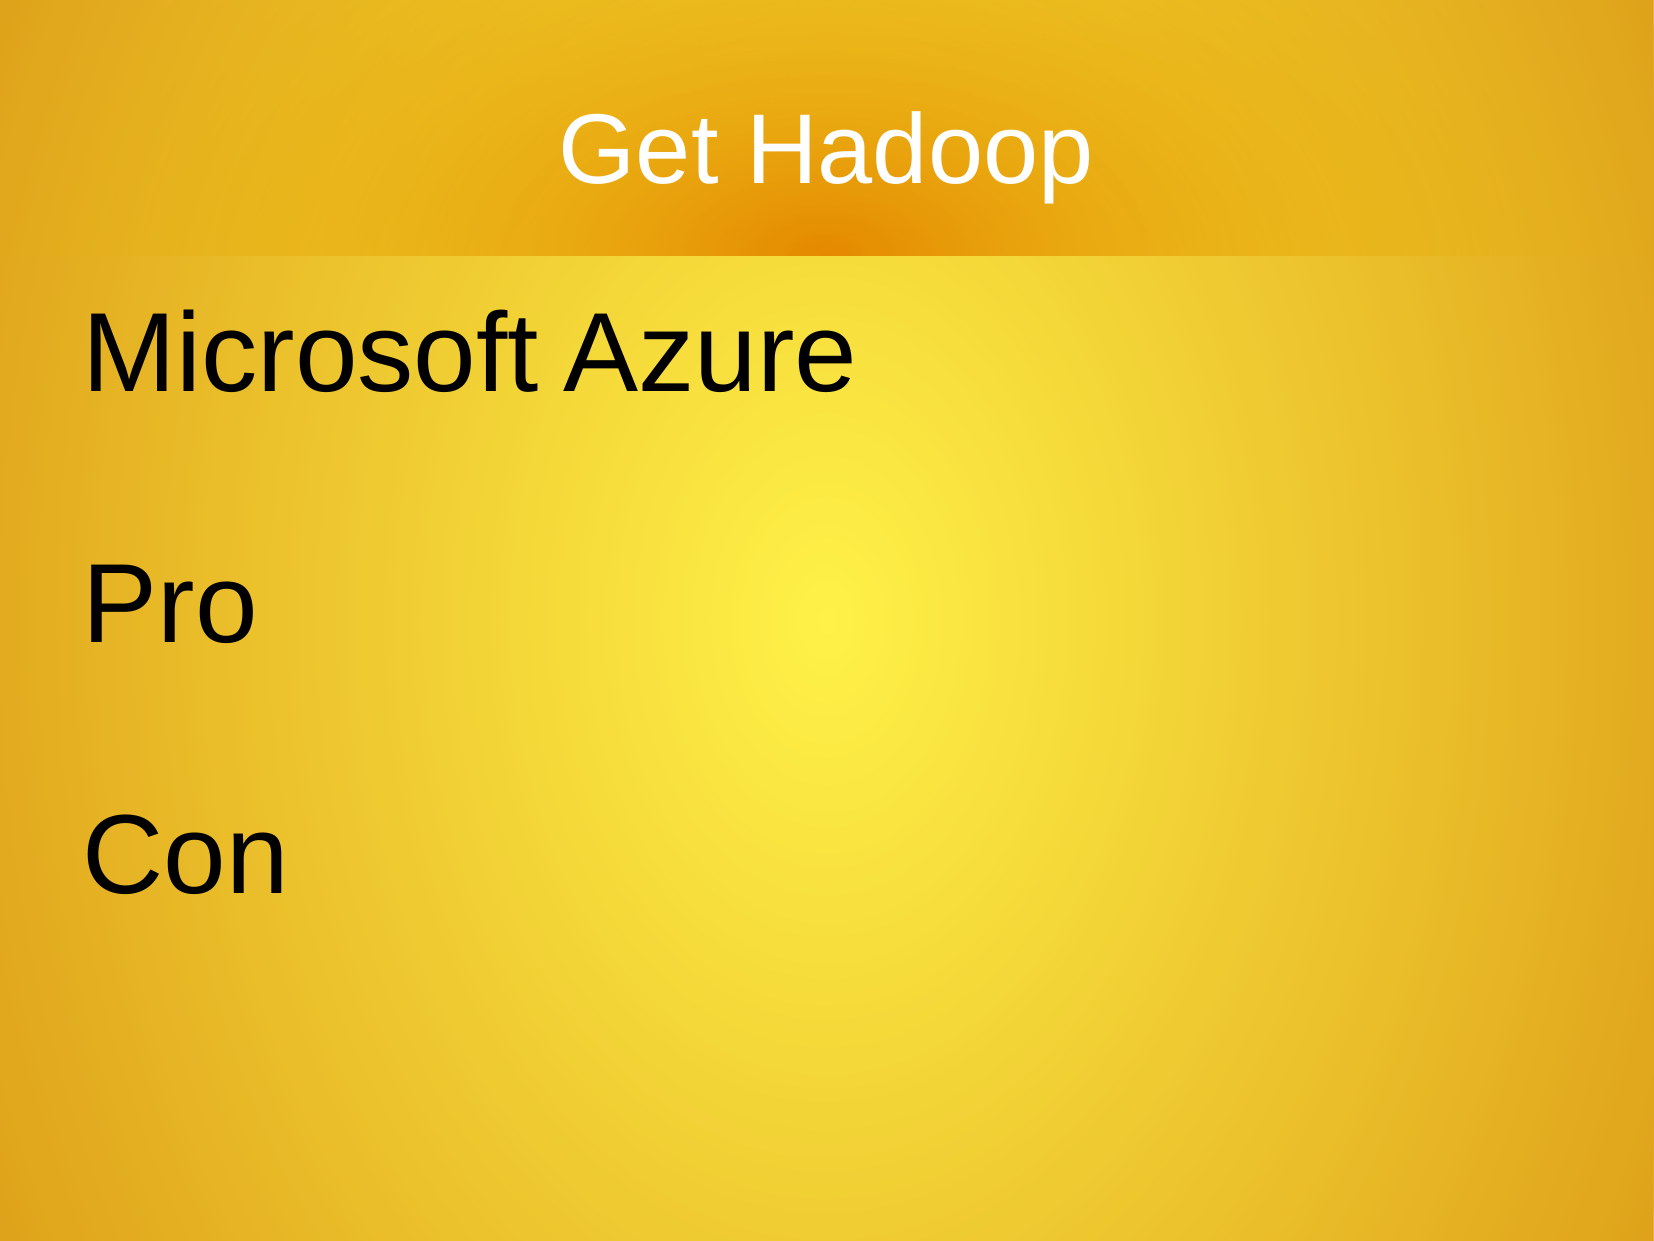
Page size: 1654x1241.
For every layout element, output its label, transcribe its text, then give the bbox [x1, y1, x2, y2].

subtitle Microsoft Azure Pro Con [82, 290, 1571, 1010]
title Get Hadoop [82, 47, 1571, 252]
